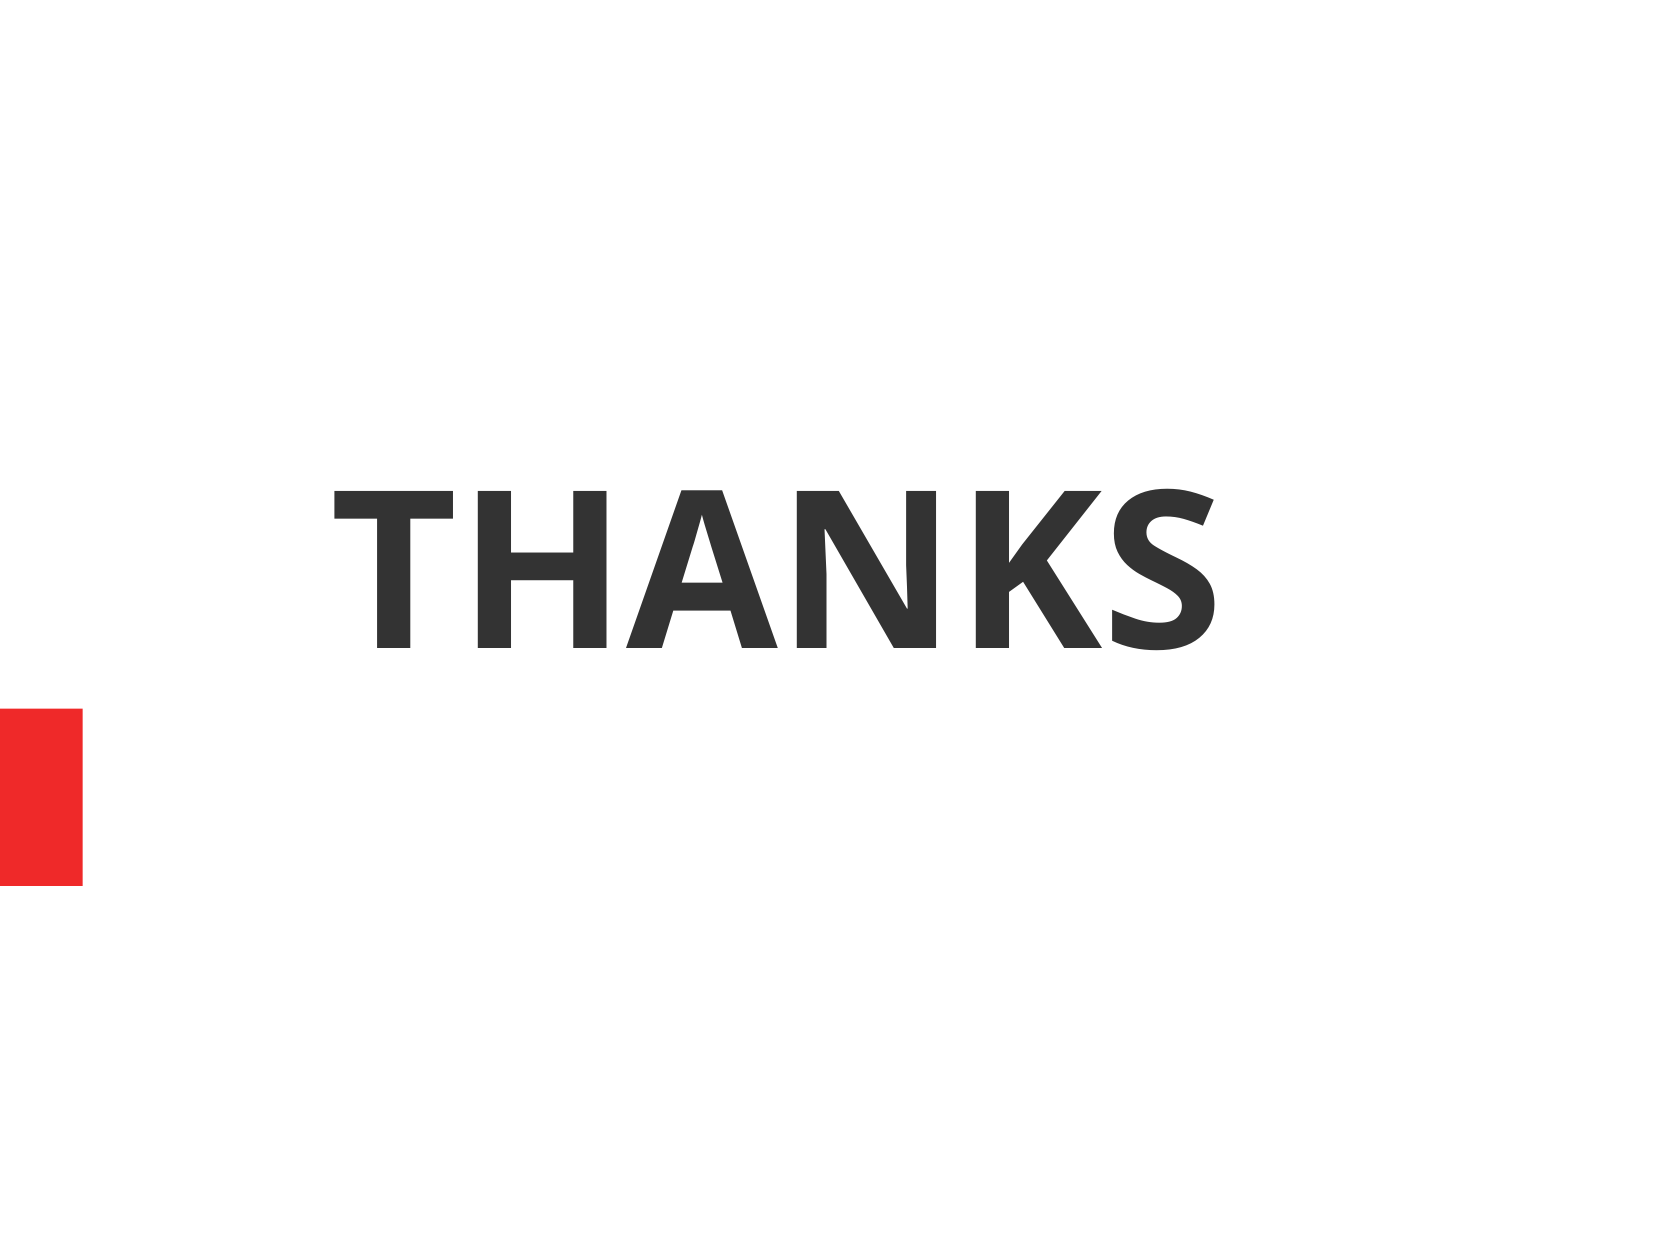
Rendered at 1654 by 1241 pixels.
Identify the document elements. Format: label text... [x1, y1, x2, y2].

title THANKS [330, 413, 1654, 713]
